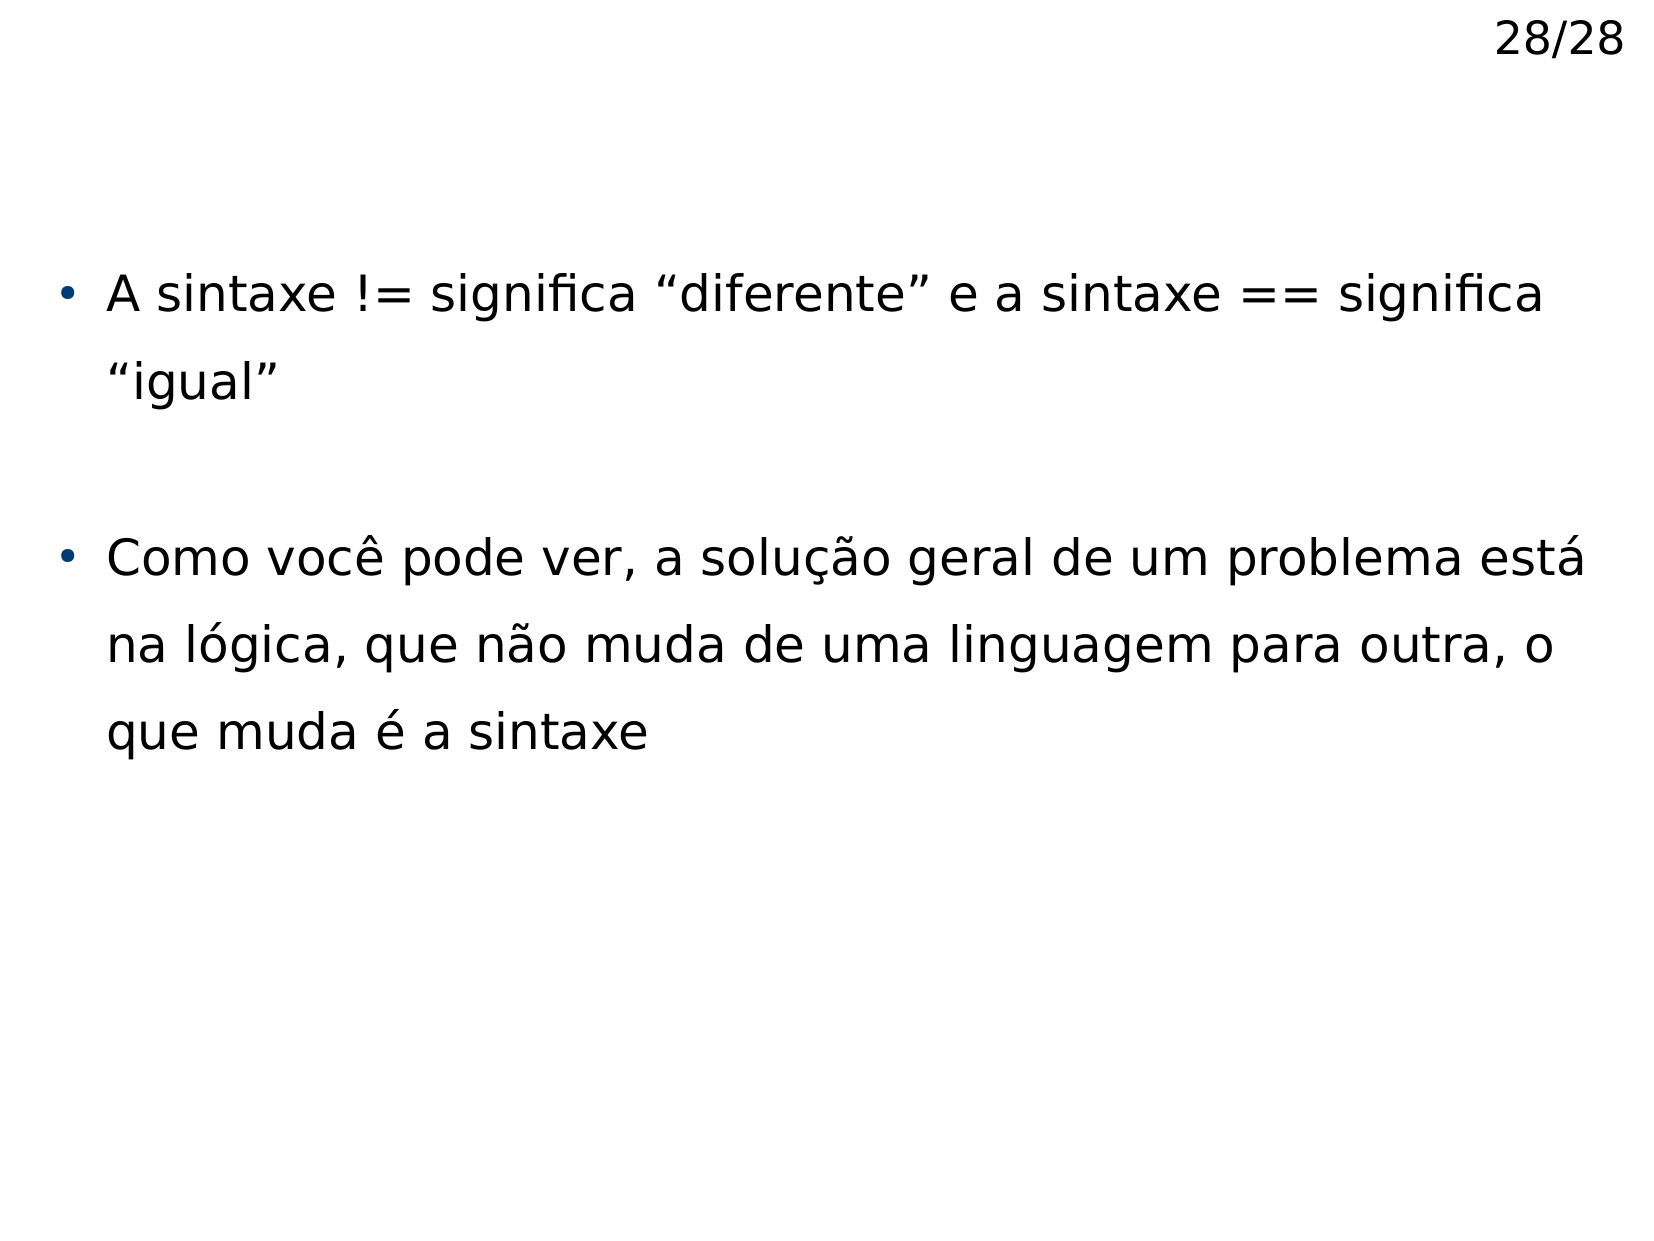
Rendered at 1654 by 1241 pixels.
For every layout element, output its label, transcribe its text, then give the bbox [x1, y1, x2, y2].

list A sintaxe != significa “diferente” e a sintaxe == significa “igual” Como você pode ver, a solução geral de um problema está na lógica, que não muda de uma linguagem para outra, o que muda é a sintaxe [59, 236, 1625, 1211]
